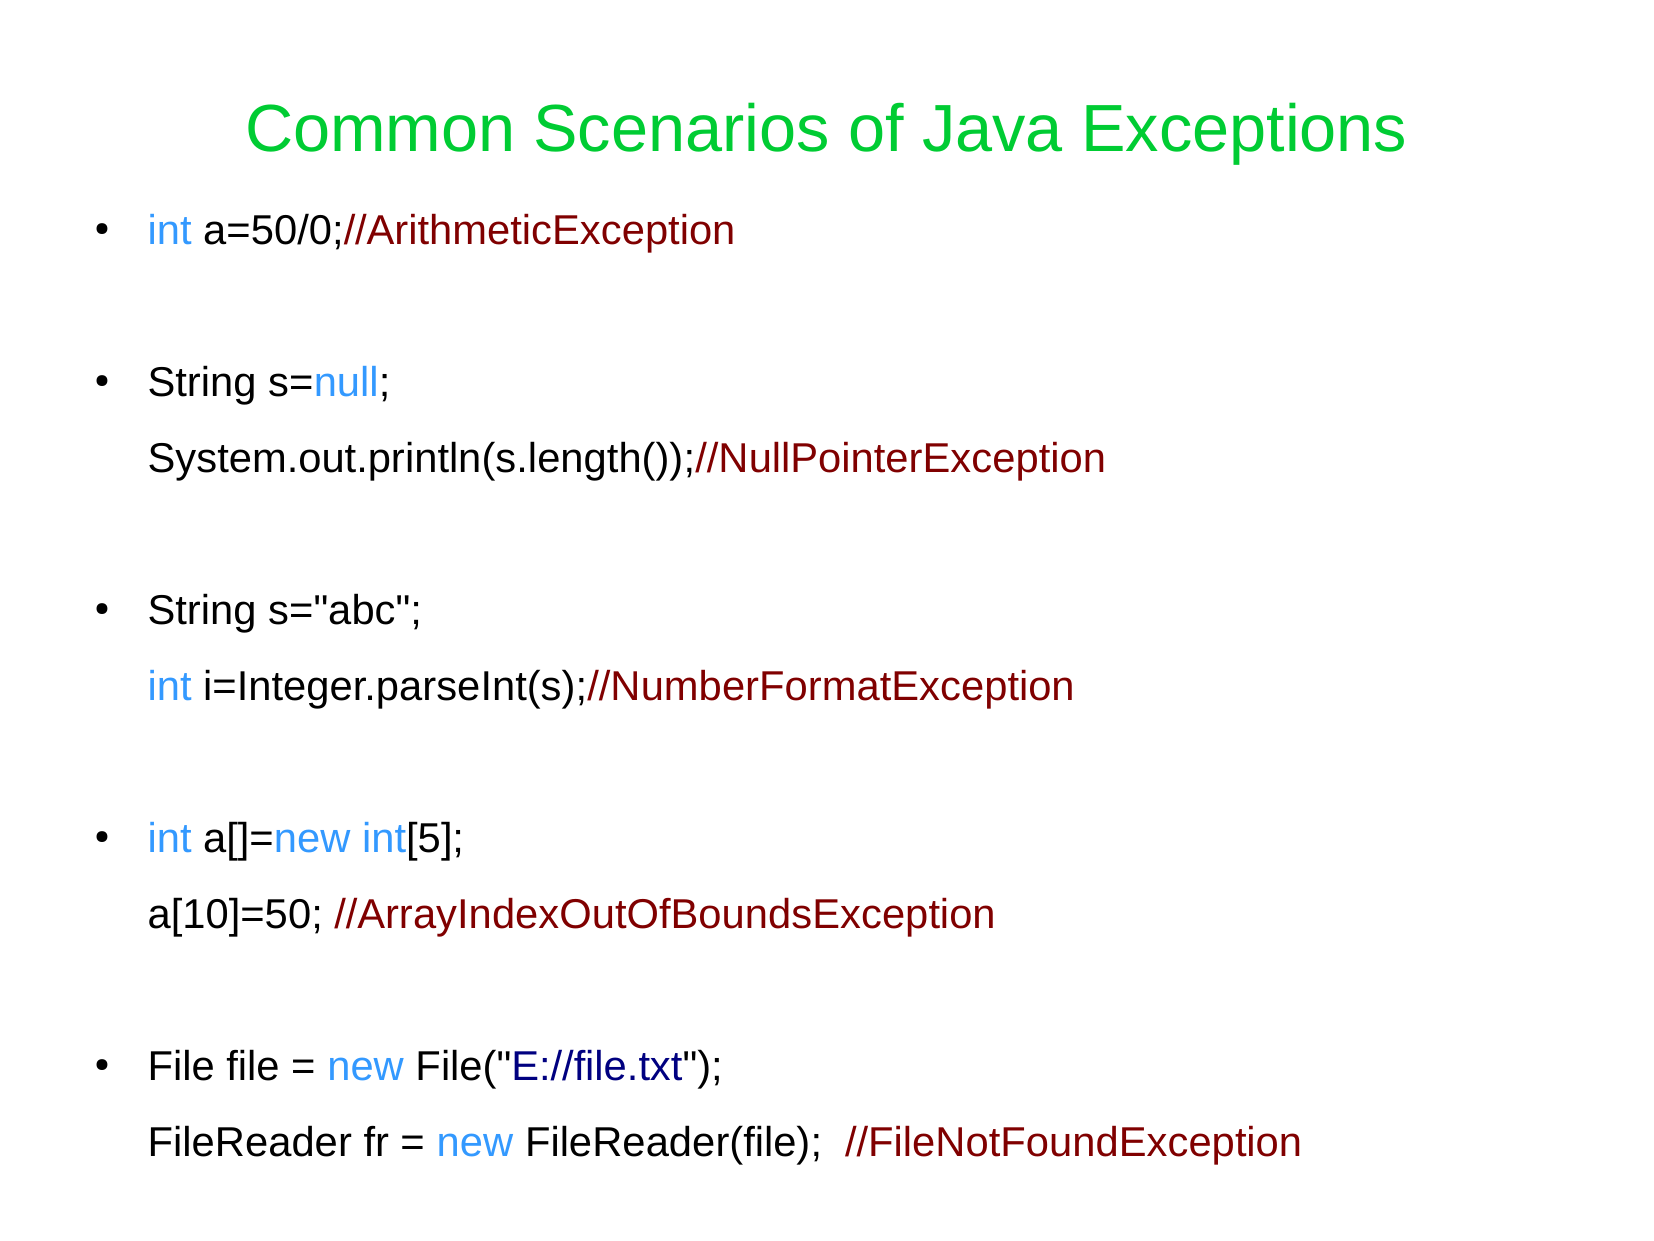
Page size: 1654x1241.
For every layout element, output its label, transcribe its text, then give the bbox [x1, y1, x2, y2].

list int a=50/0;//ArithmeticException String s=null; System.out.println(s.length());//NullPointerException String s="abc"; int i=Integer.parseInt(s);//NumberFormatException int a[]=new int[5]; a[10]=50; //ArrayIndexOutOfBoundsException File file = new File("E://file.txt"); FileReader fr = new FileReader(file); //FileNotFoundException [76, 206, 1536, 1241]
title Common Scenarios of Java Exceptions [82, 49, 1571, 207]
